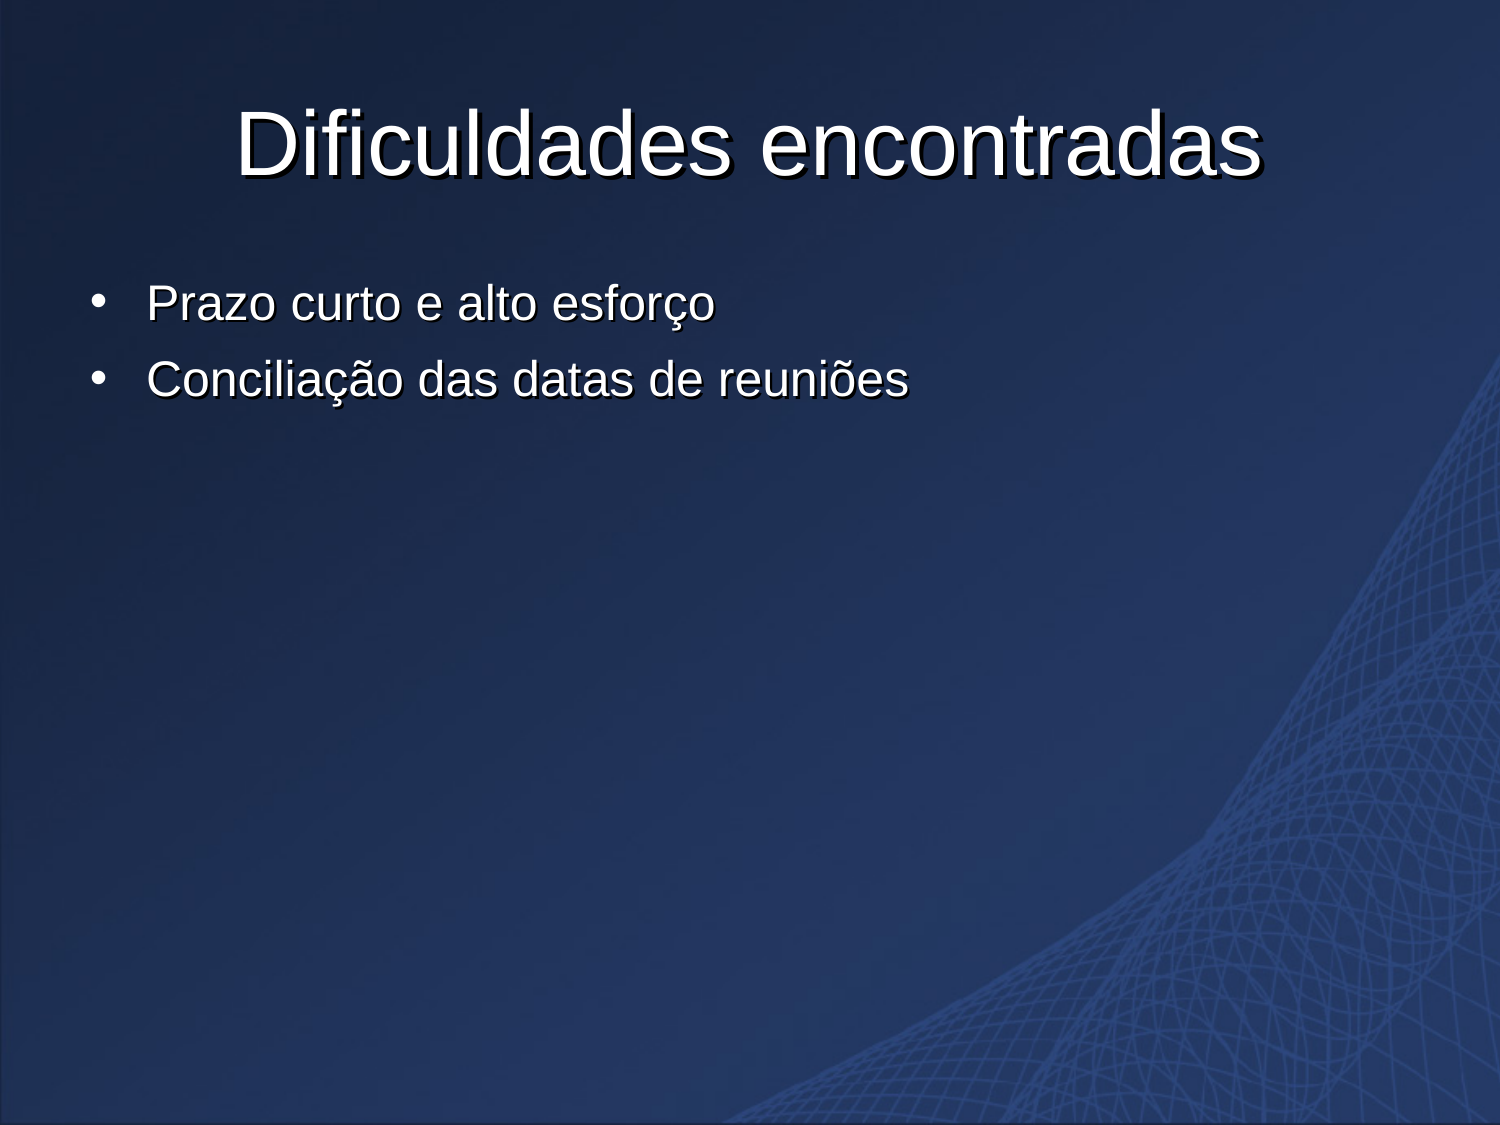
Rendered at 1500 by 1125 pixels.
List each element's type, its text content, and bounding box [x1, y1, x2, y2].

picture [0, 0, 1500, 1125]
title Dificuldades encontradas [75, 20, 1426, 257]
list Prazo curto e alto esforço Conciliação das datas de reuniões [75, 262, 1426, 1006]
